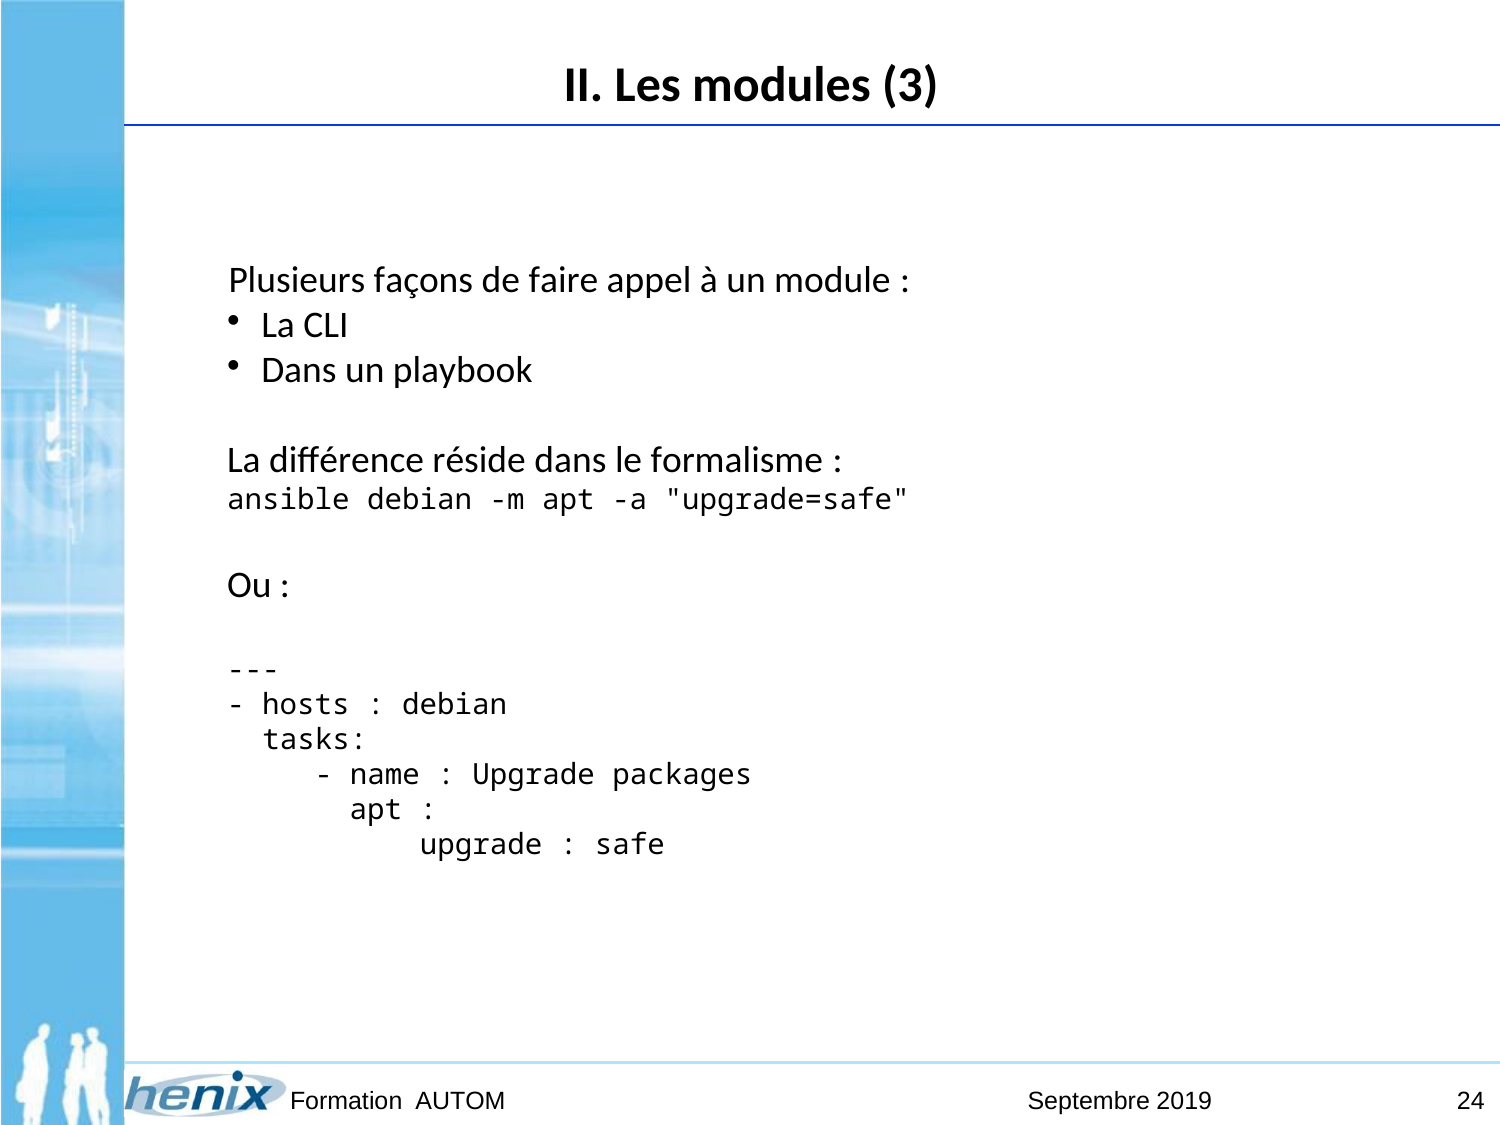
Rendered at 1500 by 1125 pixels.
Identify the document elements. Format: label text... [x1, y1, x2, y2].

text_box [123, 1070, 287, 1117]
text_box <numéro> [1452, 1084, 1490, 1115]
text_box Plusieurs façons de faire appel à un module : La CLI Dans un playbook La différence réside dans le formalisme : ansible debian -m apt -a "upgrade=safe" Ou : --- - hosts : debian tasks: - name : Upgrade packages apt : upgrade : safe [212, 247, 1311, 868]
text_box Formation AUTOM [288, 1084, 507, 1115]
picture [0, 0, 126, 1125]
text_box II. Les modules (3) [138, 50, 1363, 112]
text_box Septembre 2019 [1025, 1084, 1300, 1115]
